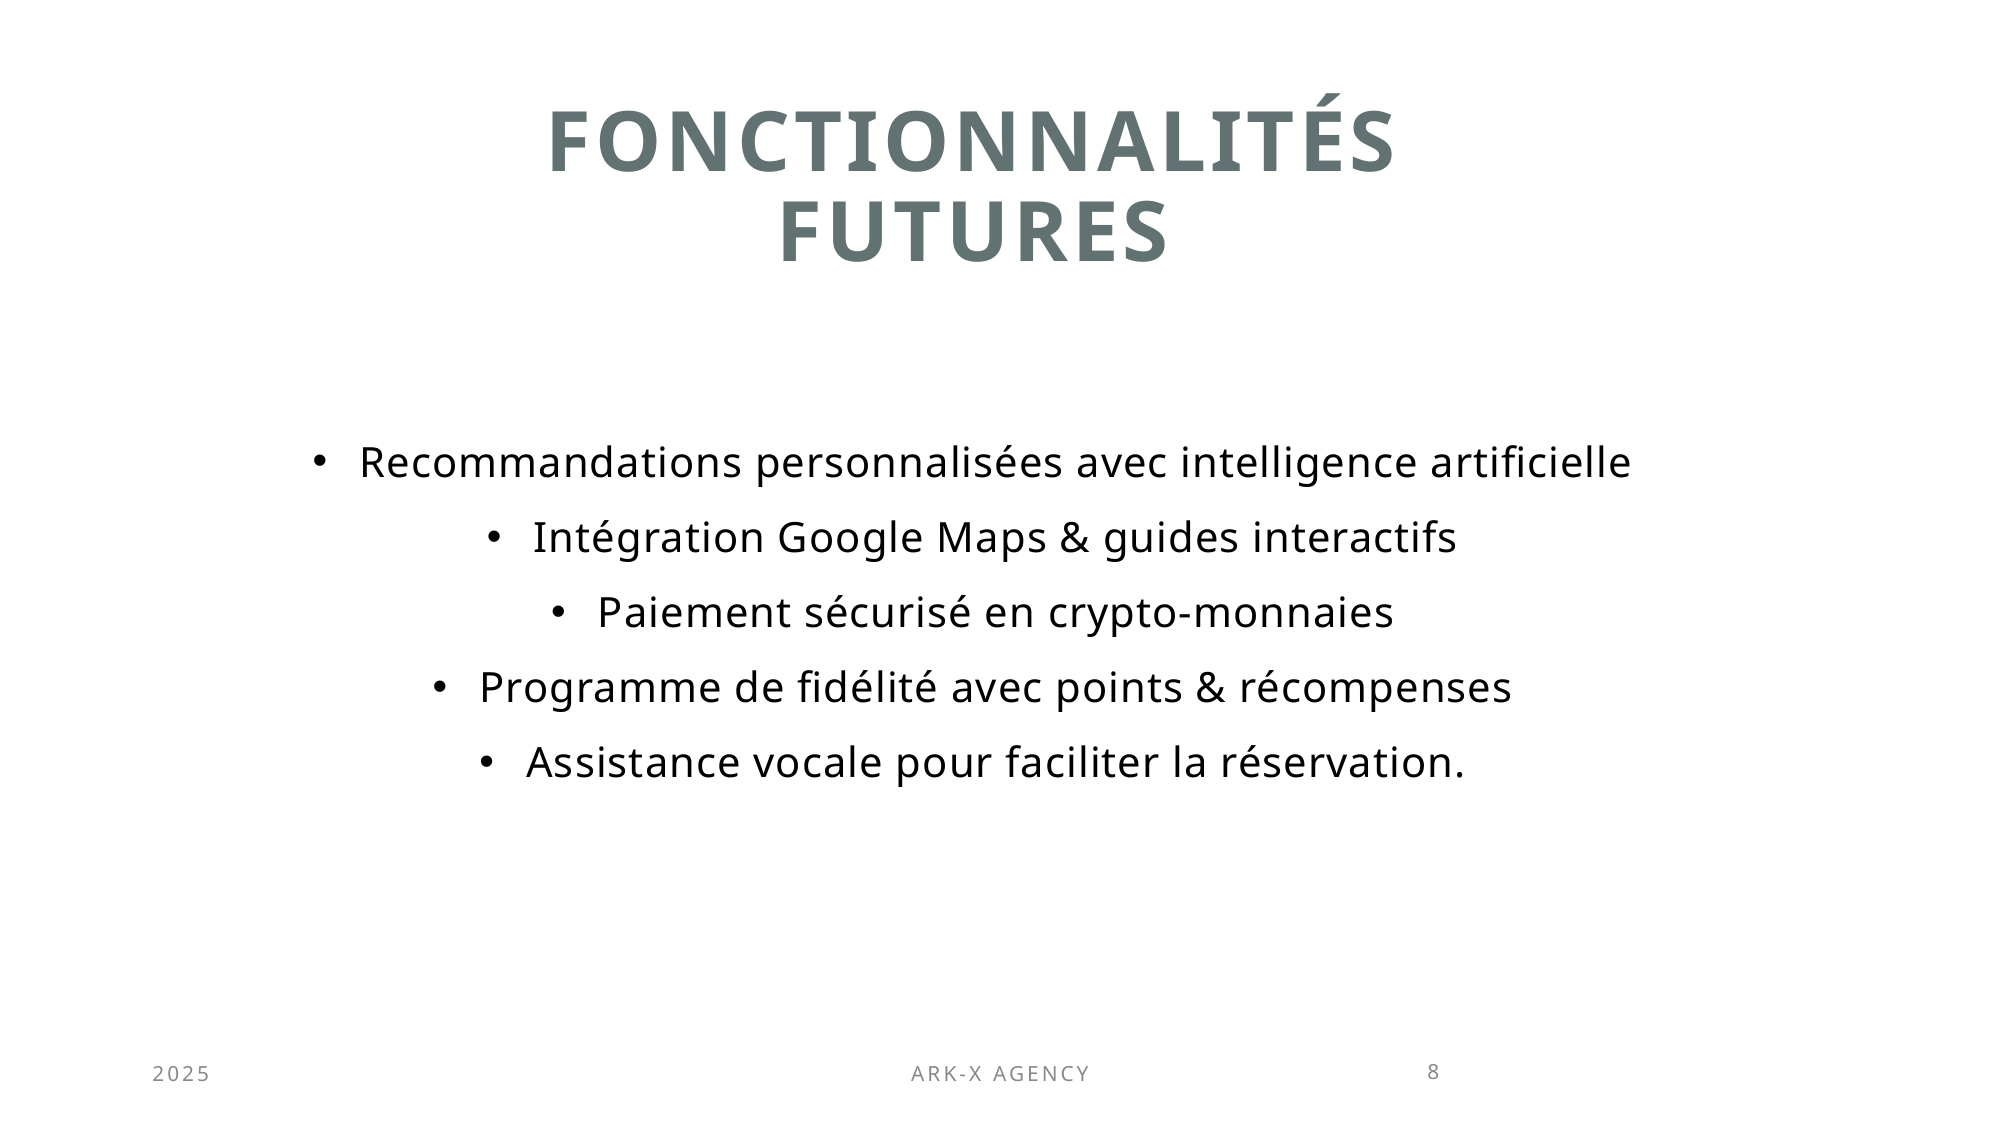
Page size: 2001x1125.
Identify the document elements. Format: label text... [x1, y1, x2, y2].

list Recommandations personnalisées avec intelligence artificielle Intégration Google Maps & guides interactifs Paiement sécurisé en crypto-monnaies Programme de fidélité avec points & récompenses Assistance vocale pour faciliter la réservation. [164, 403, 1782, 907]
text_box 3 [1412, 1042, 1863, 1103]
text_box 2025 [137, 1042, 588, 1103]
text_box Ark-x agency [662, 1042, 1338, 1103]
title Fonctionnalités futures [351, 92, 1595, 268]
